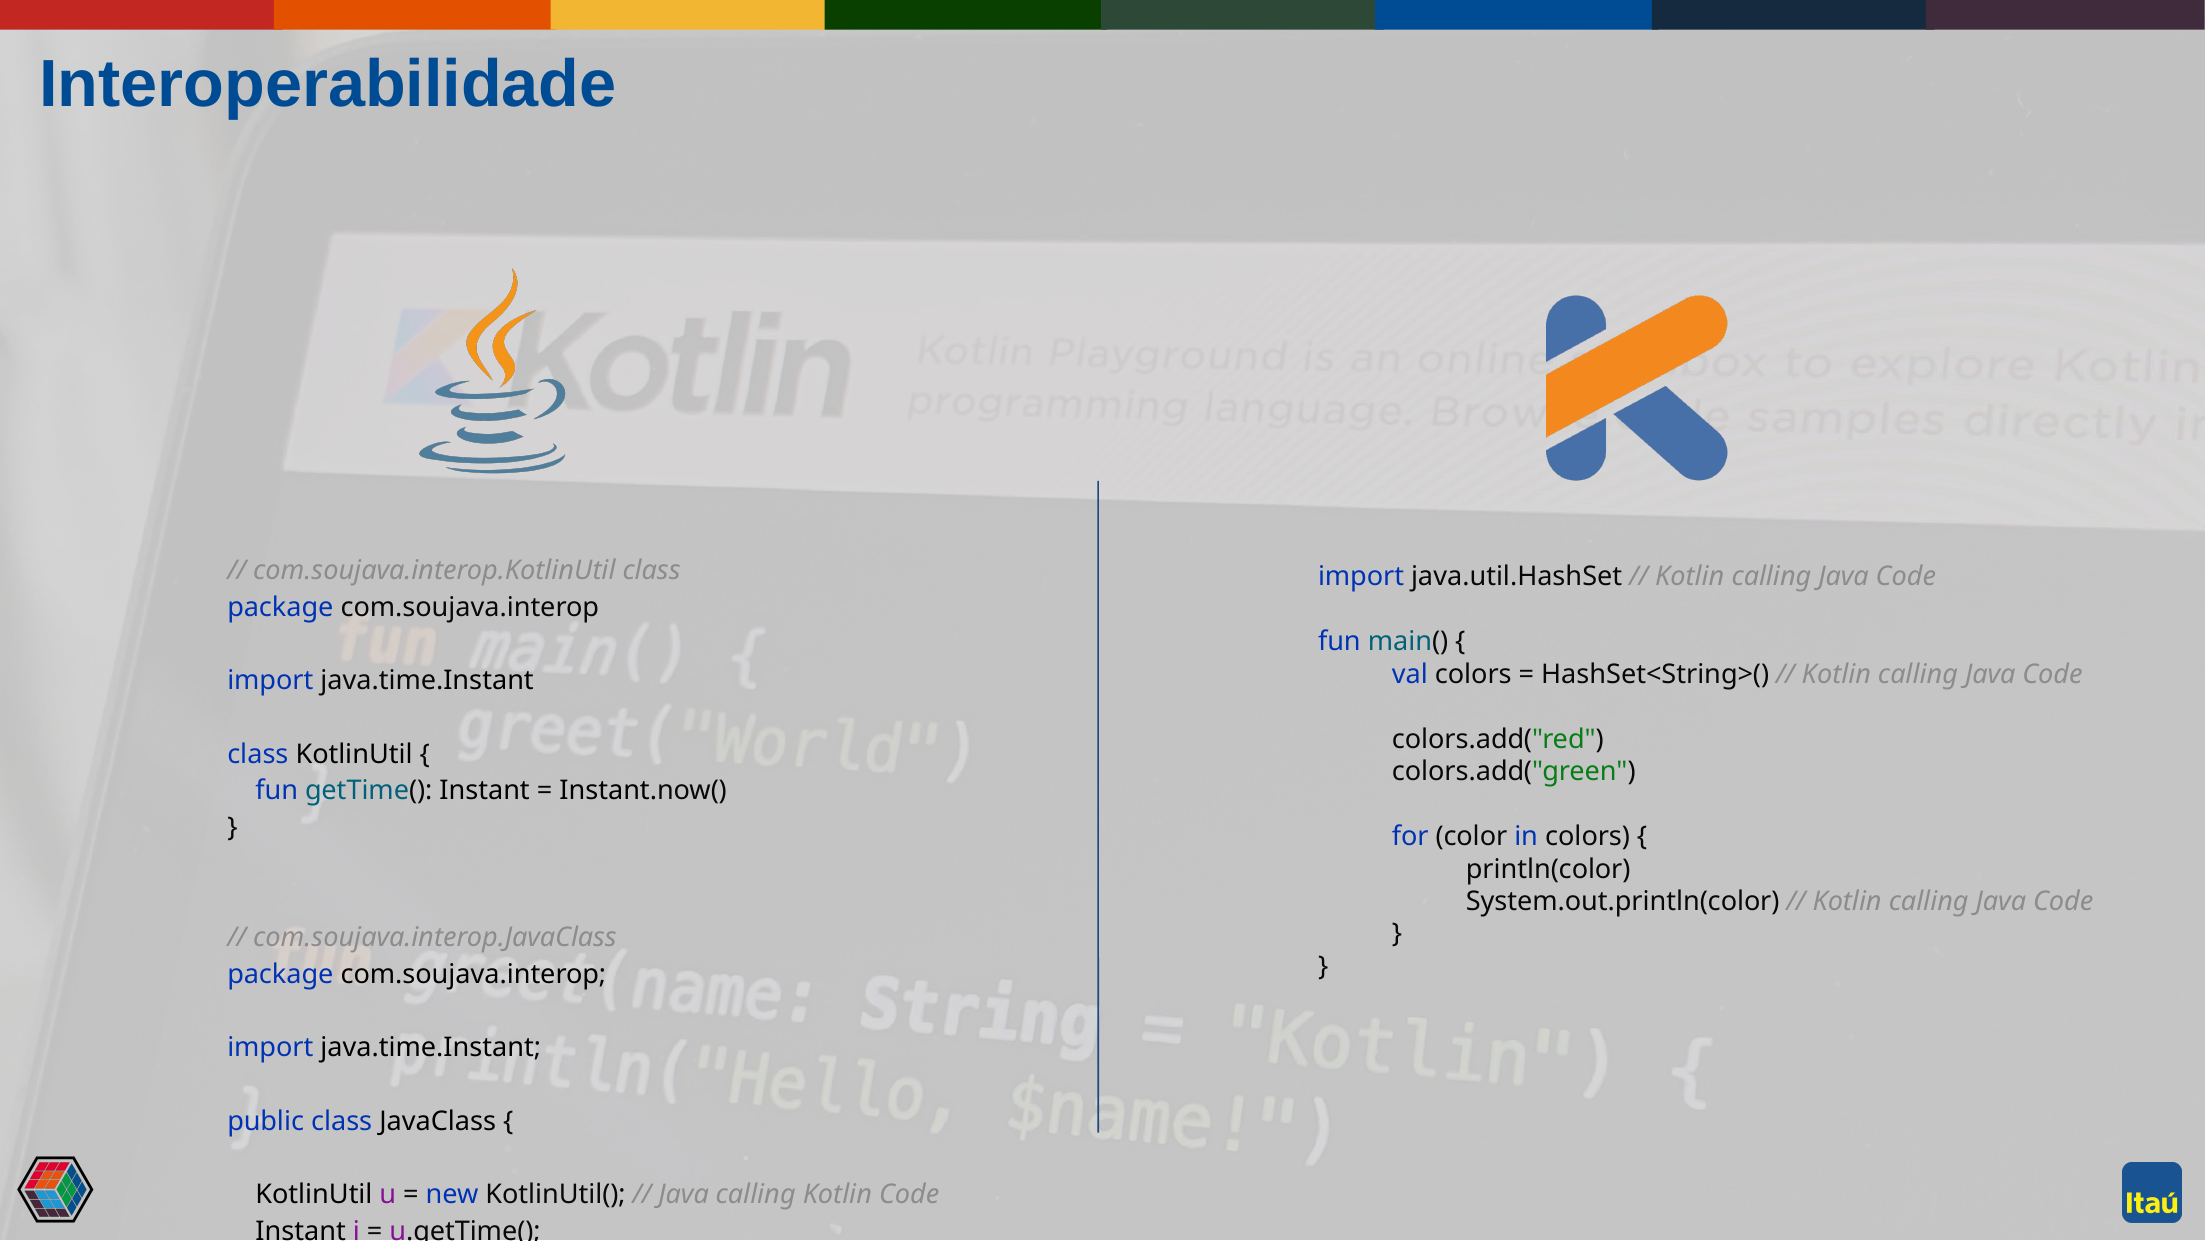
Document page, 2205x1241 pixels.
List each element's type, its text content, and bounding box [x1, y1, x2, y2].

text_box import java.util.HashSet // Kotlin calling Java Code fun main() { val colors = HashSet<String>() // Kotlin calling Java Code colors.add("red") colors.add("green") for (color in colors) { println(color) System.out.println(color) // Kotlin calling Java Code } } [1303, 551, 2186, 1052]
text_box // com.soujava.interop.KotlinUtil class package com.soujava.interop import java.time.Instant class KotlinUtil { fun getTime(): Instant = Instant.now() } // com.soujava.interop.JavaClass package com.soujava.interop; import java.time.Instant; public class JavaClass { KotlinUtil u = new KotlinUtil(); // Java calling Kotlin Code Instant i = u.getTime(); } [212, 543, 1087, 1215]
picture [415, 268, 570, 481]
picture [1543, 295, 1730, 481]
picture [2122, 1162, 2182, 1223]
title Interoperabilidade [39, 45, 2024, 122]
picture [15, 1149, 95, 1229]
